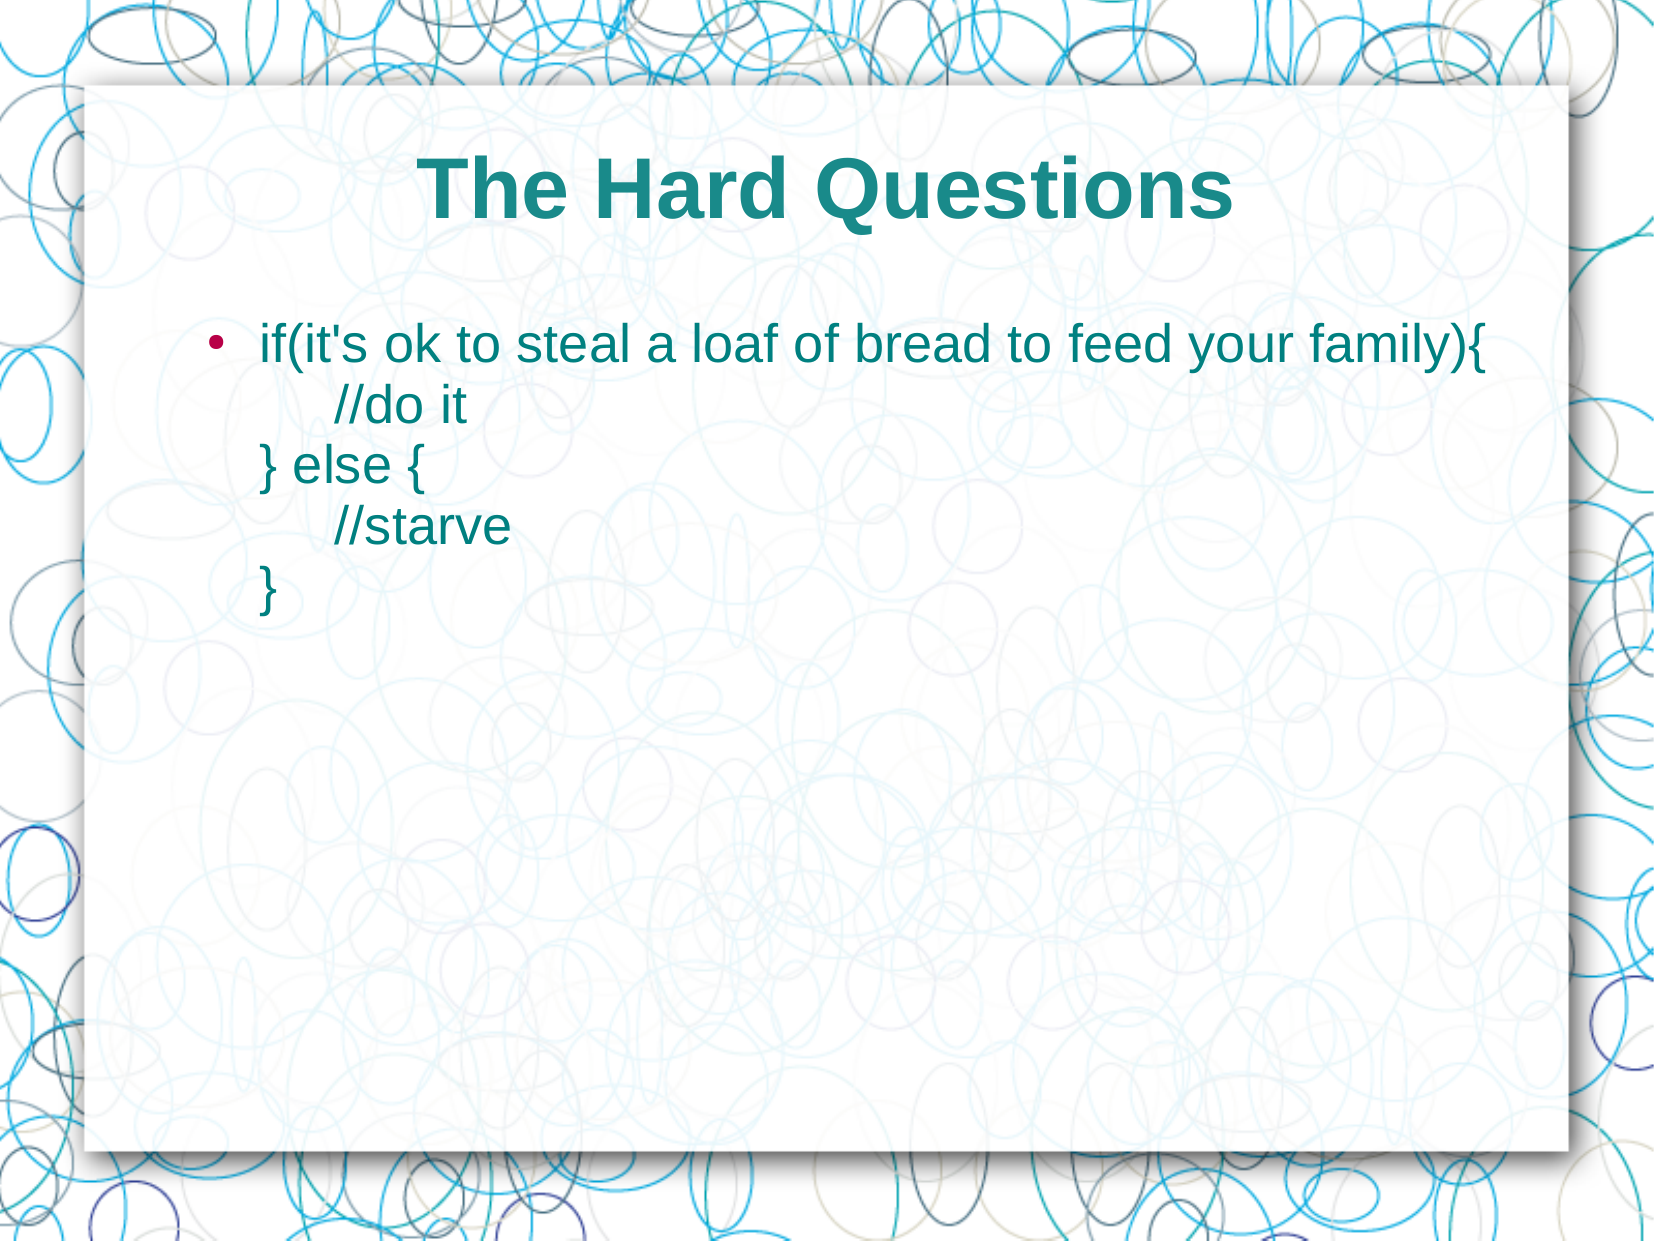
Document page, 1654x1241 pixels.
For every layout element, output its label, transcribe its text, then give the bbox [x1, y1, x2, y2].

title The Hard Questions [82, 84, 1571, 292]
list if(it's ok to steal a loaf of bread to feed your family){ //do it } else { //starve } [118, 313, 1536, 1034]
picture [0, 0, 1654, 1241]
